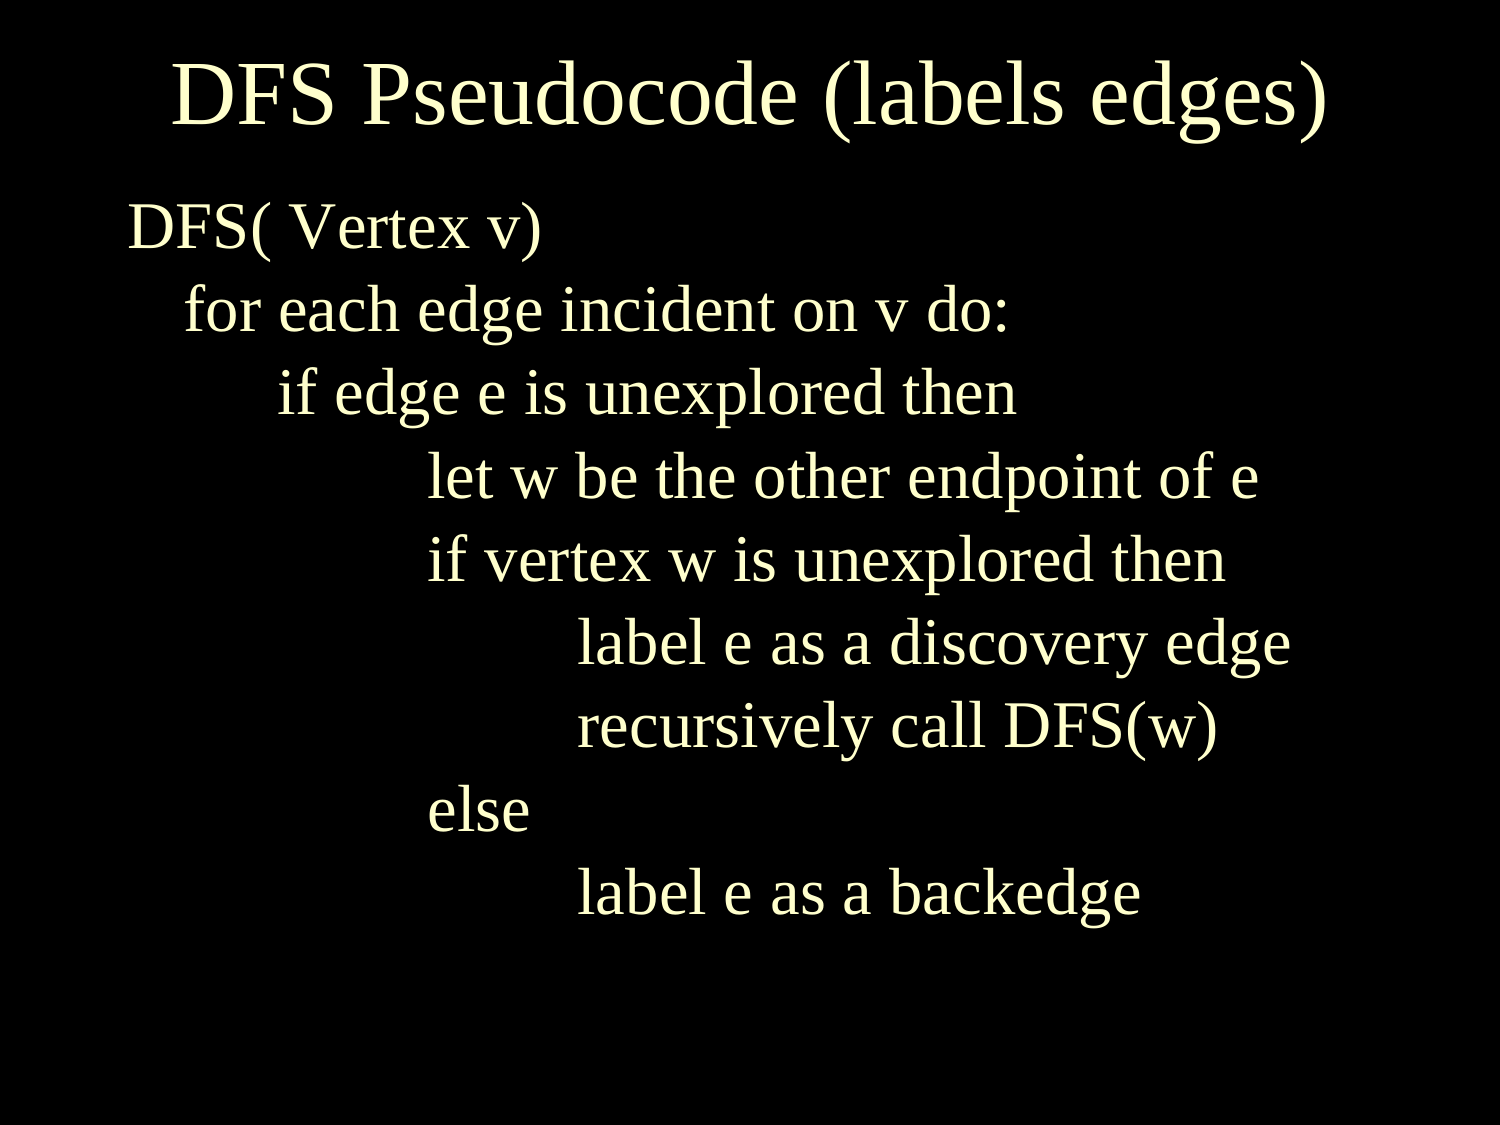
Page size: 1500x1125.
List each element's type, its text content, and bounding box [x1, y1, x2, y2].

title DFS Pseudocode (labels edges) [22, 35, 1480, 153]
list DFS( Vertex v) for each edge incident on v do: if edge e is unexplored then let w be the other endpoint of e if vertex w is unexplored then label e as a discovery edge recursively call DFS(w) else label e as a backedge [112, 187, 1482, 1026]
